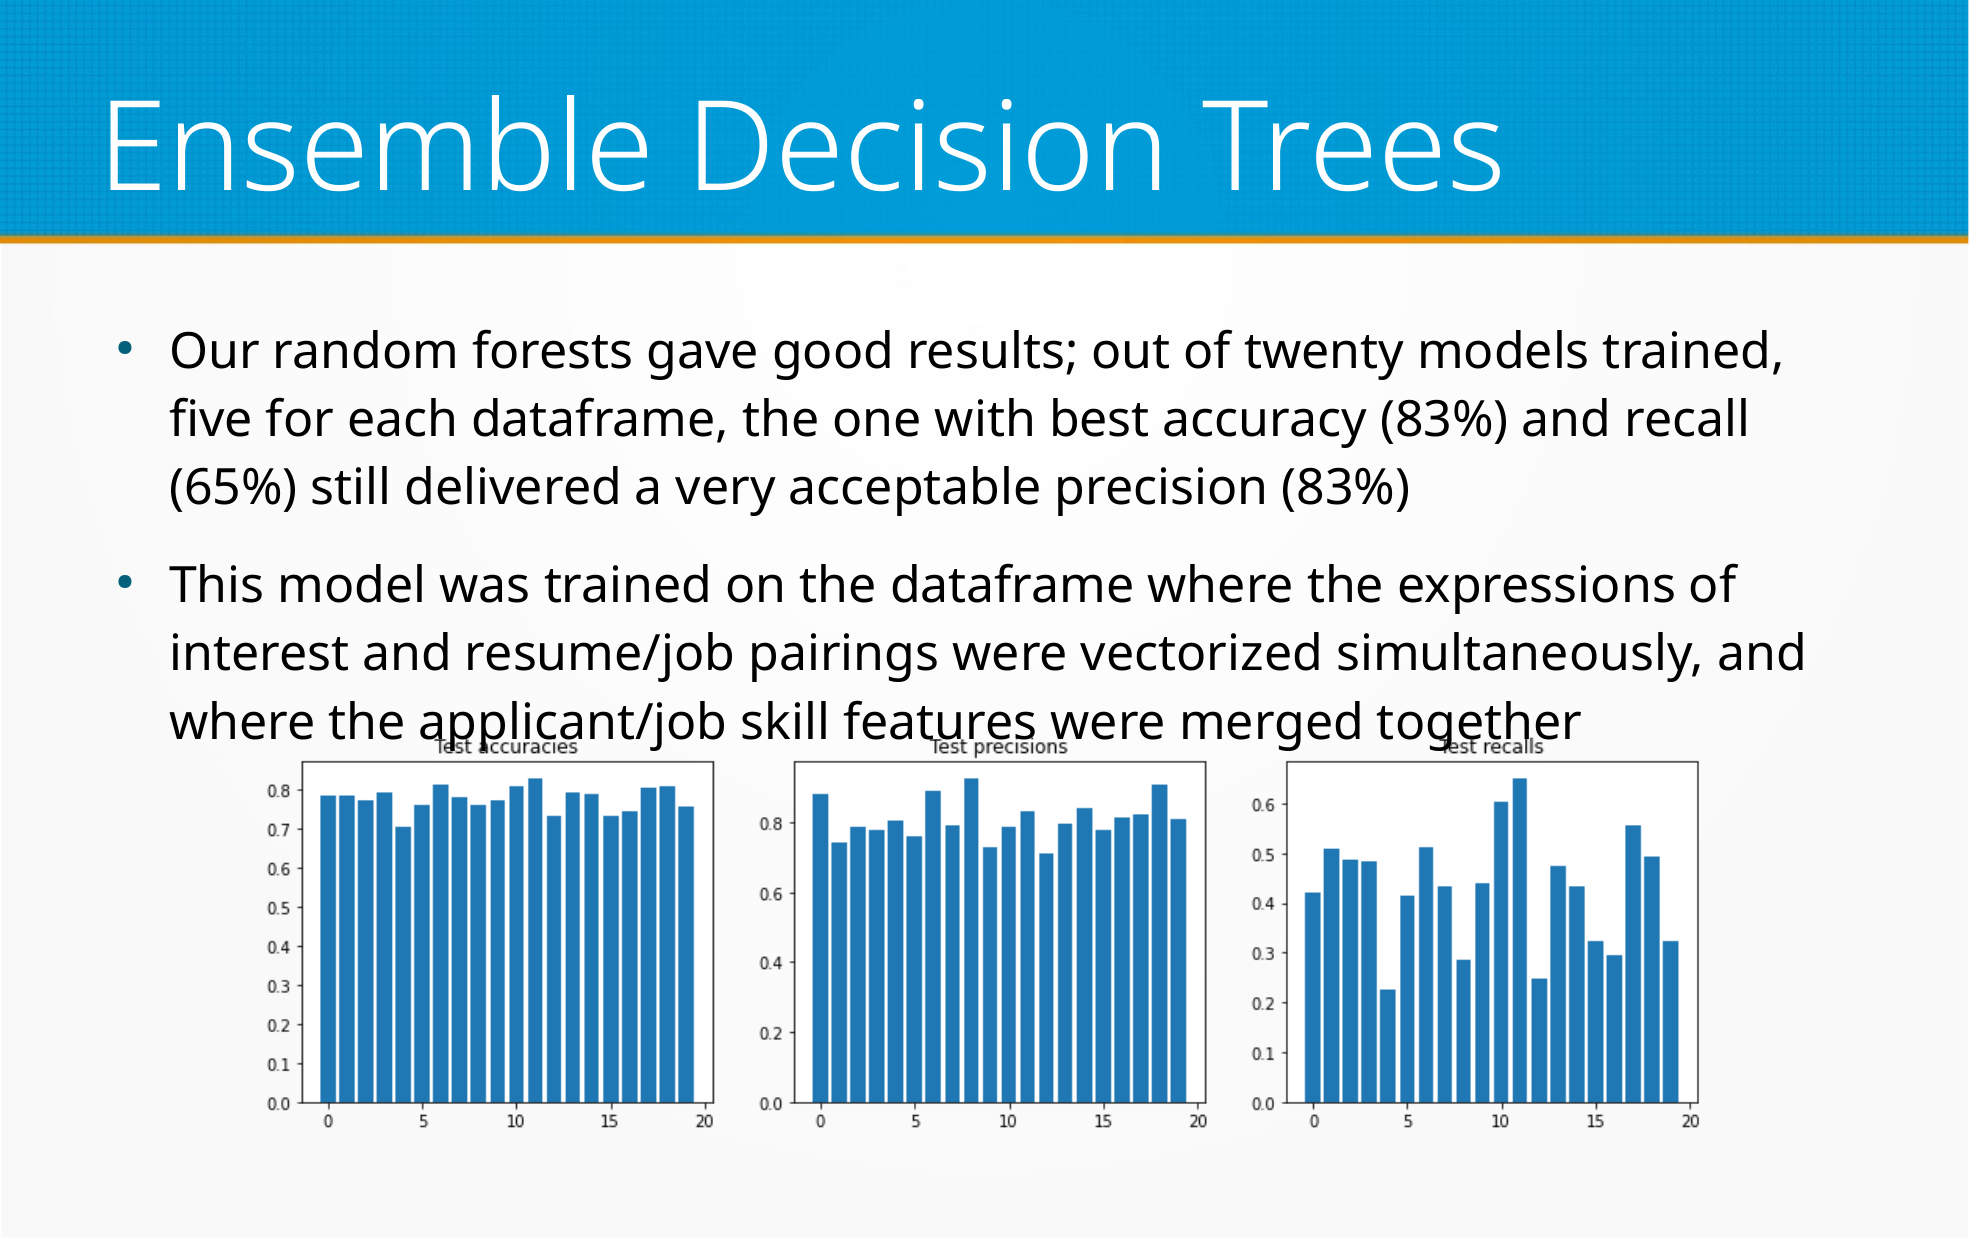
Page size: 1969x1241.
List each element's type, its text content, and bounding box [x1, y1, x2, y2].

picture [0, 233, 1969, 1241]
title Ensemble Decision Trees [98, 19, 1870, 227]
list Our random forests gave good results; out of twenty models trained, five for each dataframe, the one with best accuracy (83%) and recall (65%) still delivered a very acceptable precision (83%) This model was trained on the dataframe where the expressions of interest and resume/job pairings were vectorized simultaneously, and where the applicant/job skill features were merged together [98, 315, 1861, 1081]
